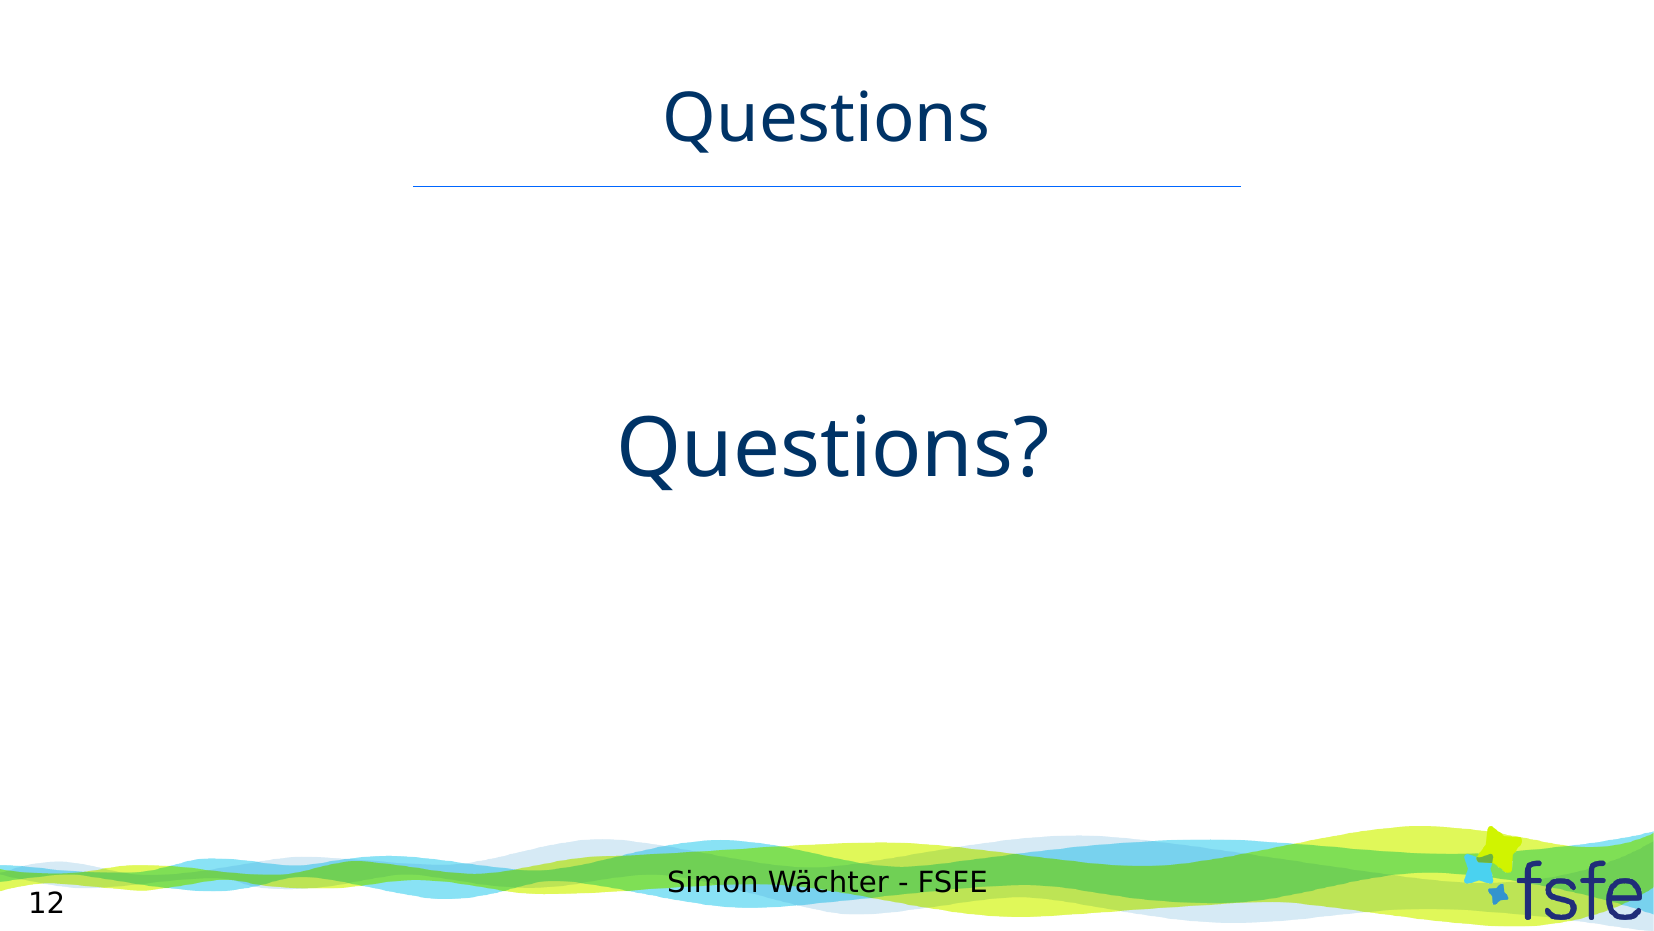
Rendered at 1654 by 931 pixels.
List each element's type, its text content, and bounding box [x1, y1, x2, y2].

list Questions? [82, 217, 1571, 758]
title Questions [82, 37, 1571, 193]
picture [0, 826, 1654, 931]
